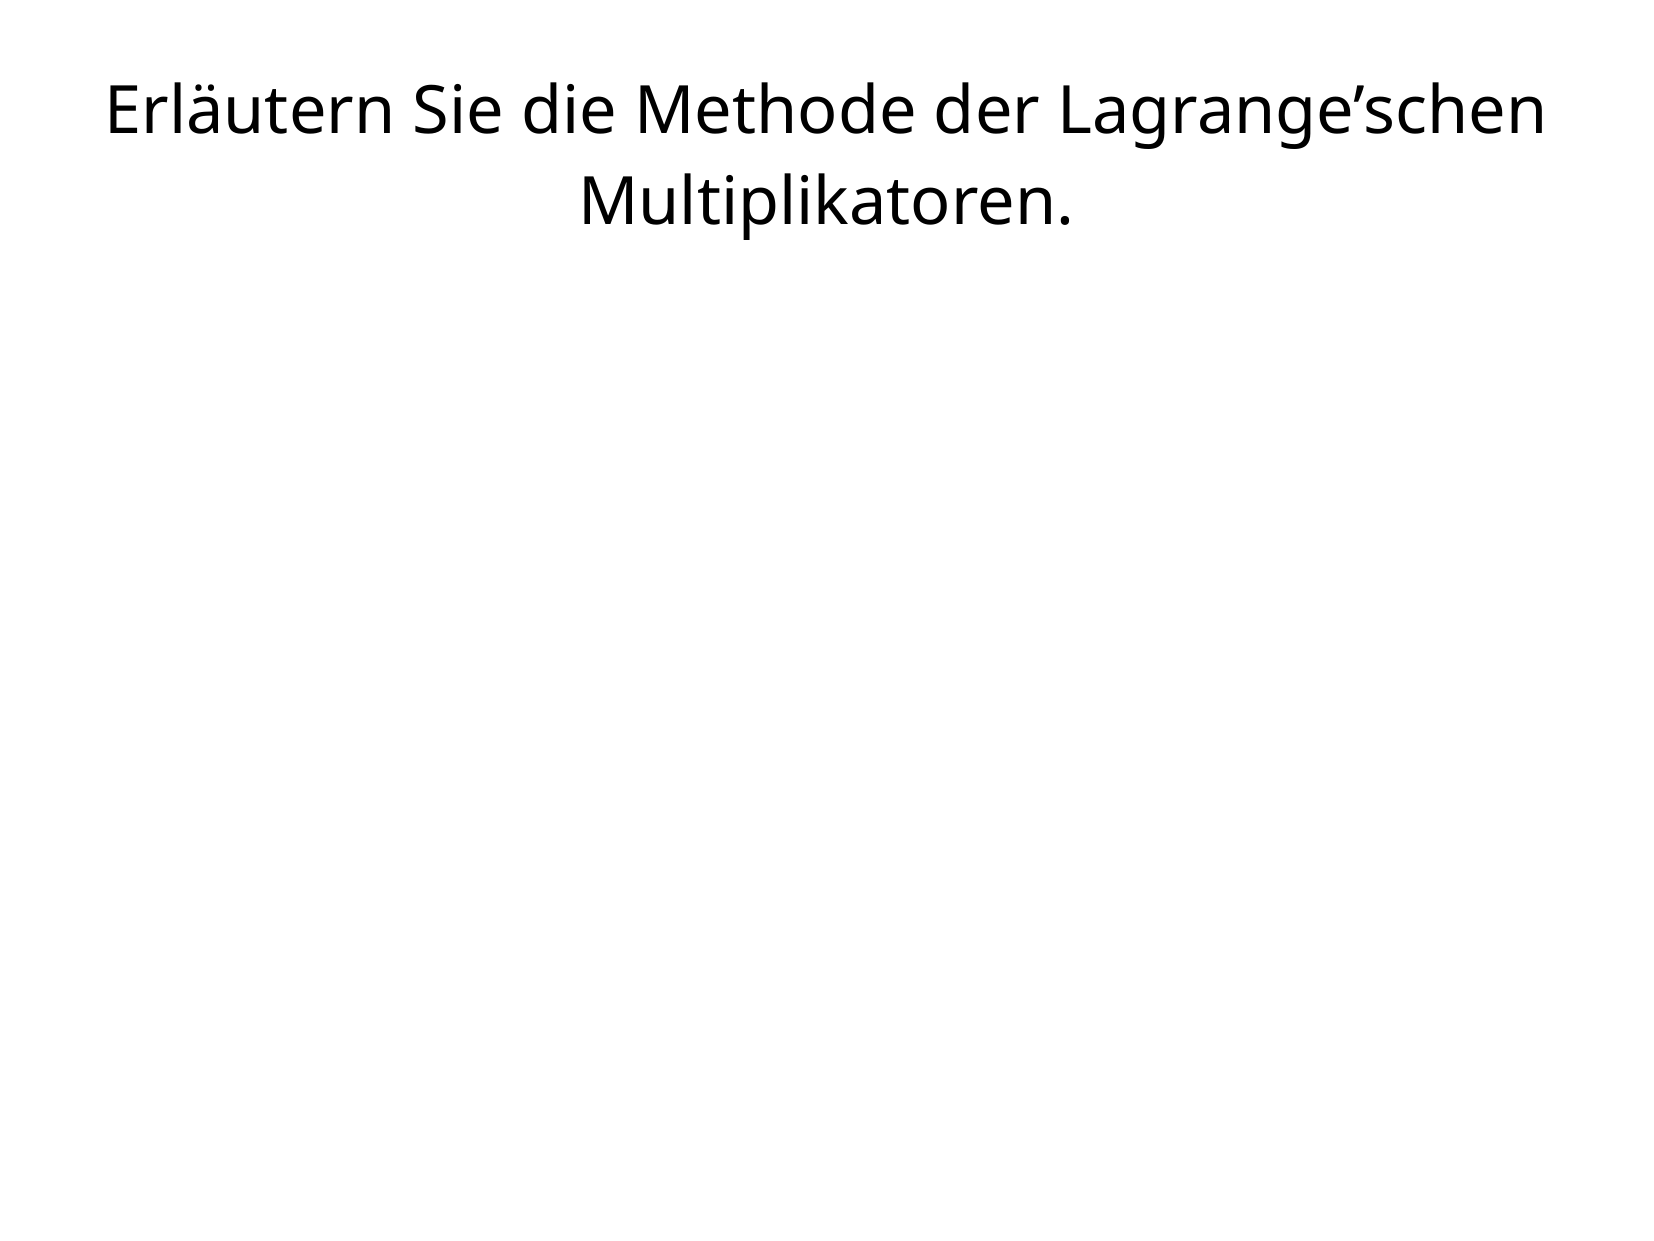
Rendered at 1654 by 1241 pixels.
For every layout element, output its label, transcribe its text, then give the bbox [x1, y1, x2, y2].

title Erläutern Sie die Methode der Lagrange’schen Multiplikatoren. [82, 49, 1571, 257]
